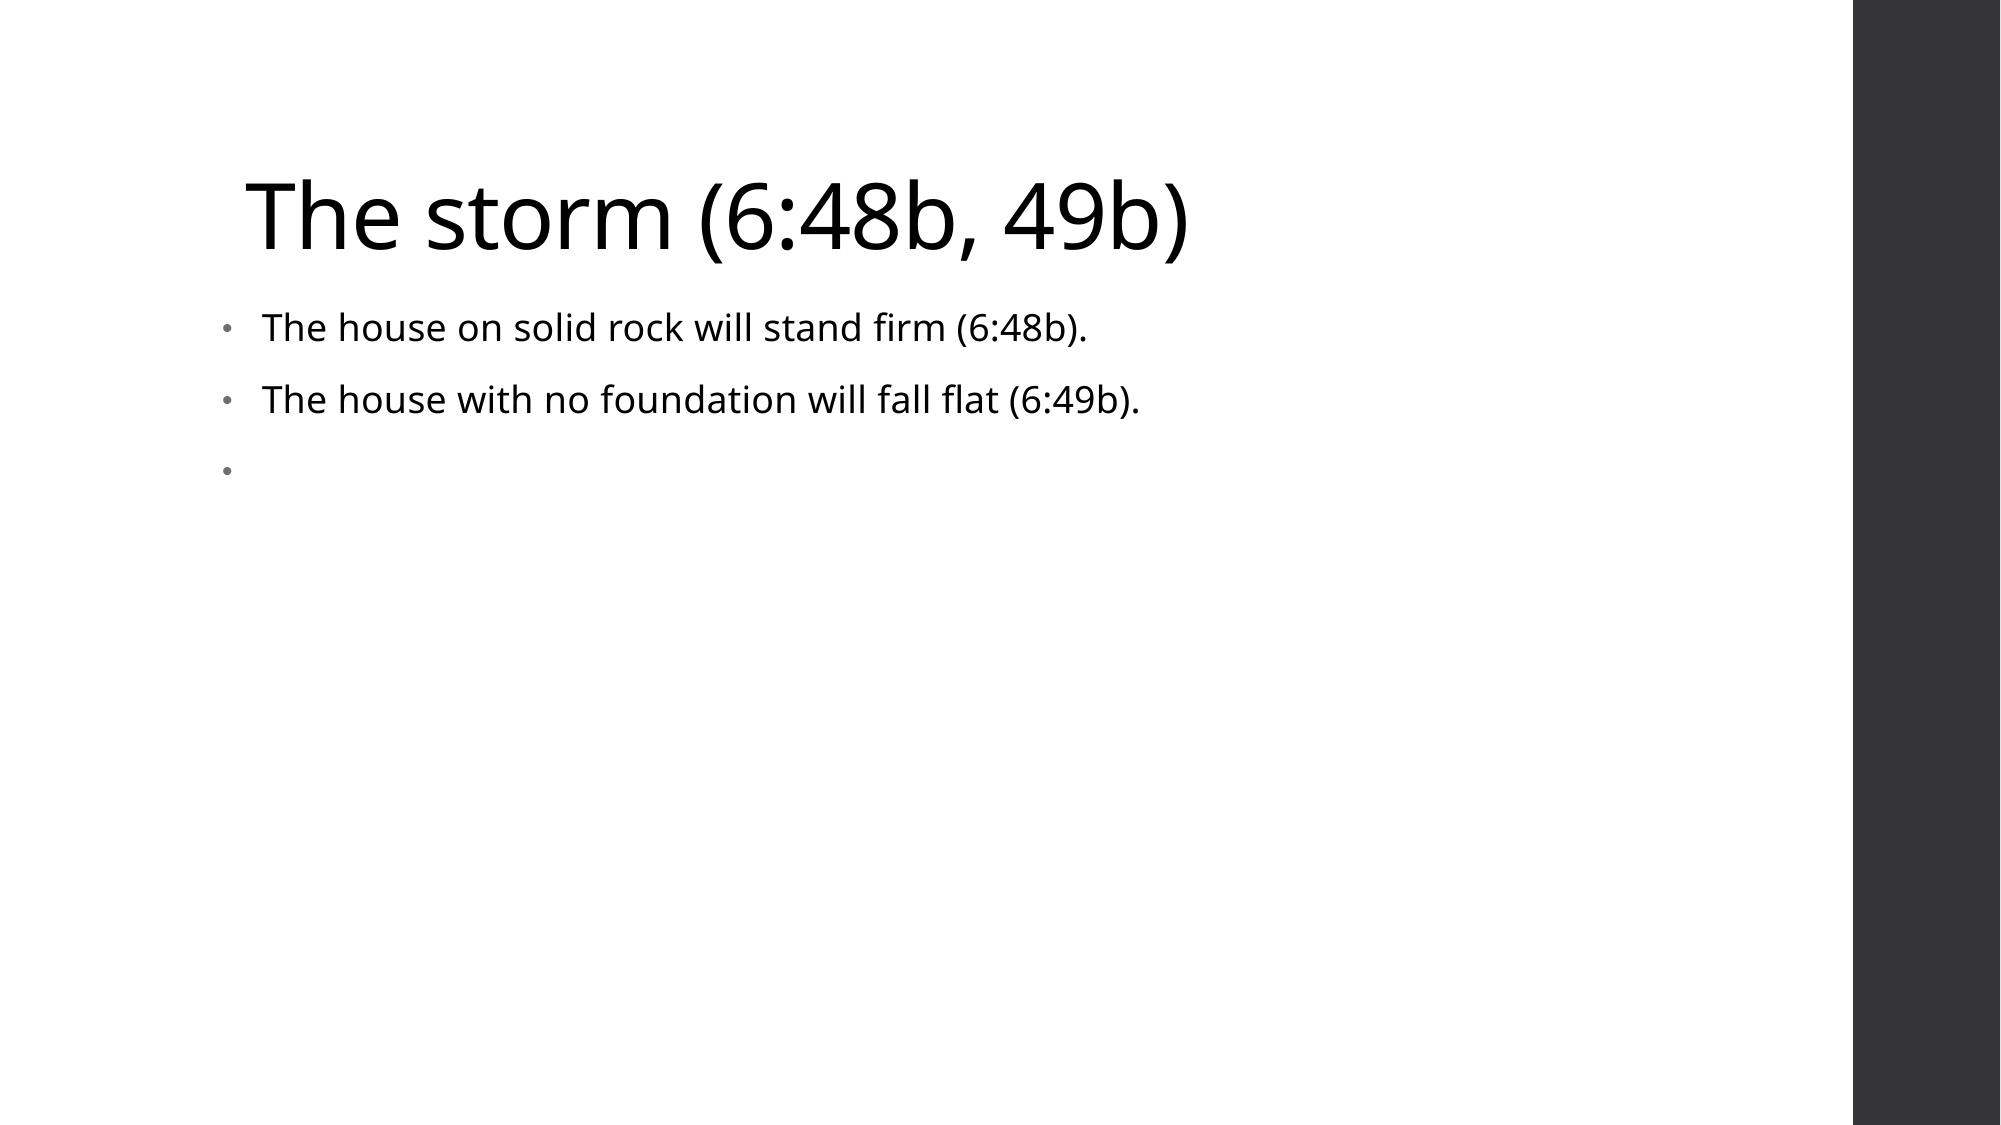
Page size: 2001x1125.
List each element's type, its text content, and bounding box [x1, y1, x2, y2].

list The house on solid rock will stand firm (6:48b). The house with no foundation will fall flat (6:49b). [206, 299, 1617, 1014]
title The storm (6:48b, 49b) [206, 60, 1797, 278]
